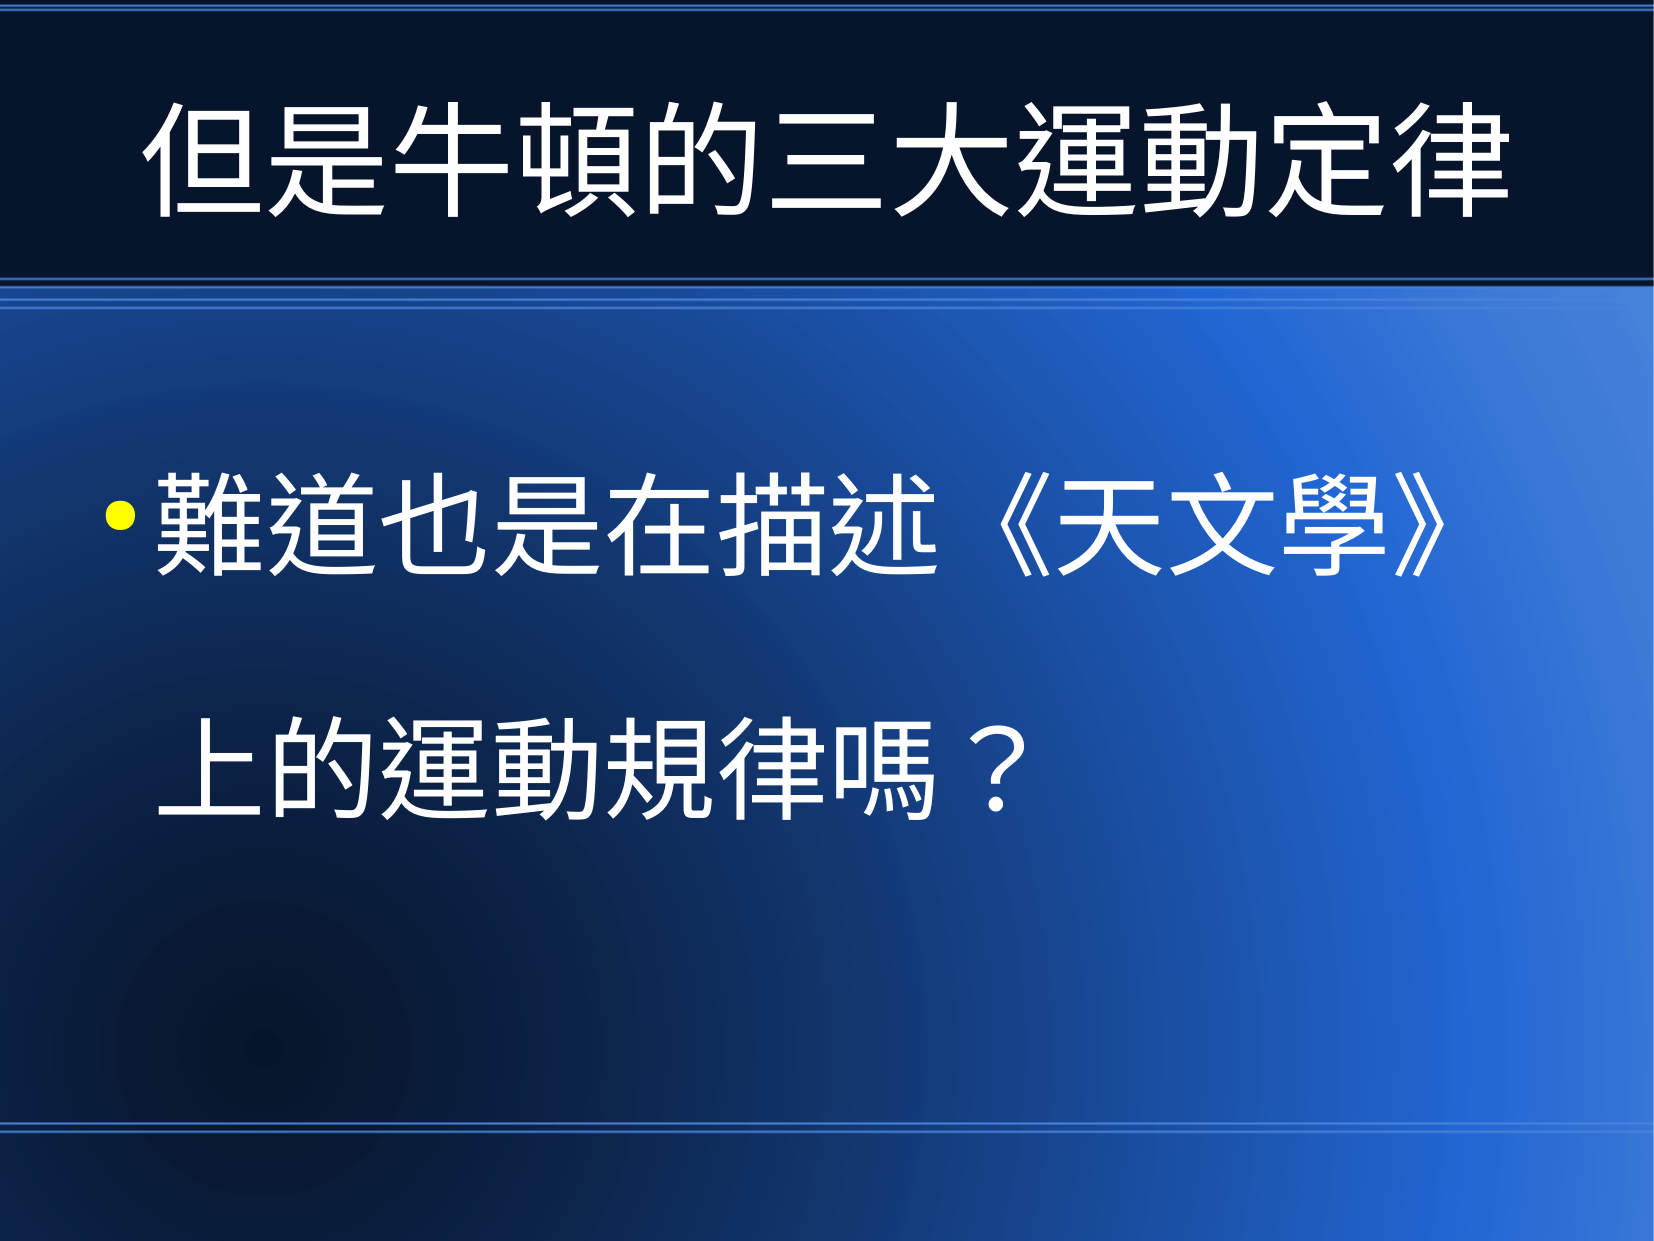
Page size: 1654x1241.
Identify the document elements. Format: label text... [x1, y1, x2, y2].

list 難道也是在描述《天文學》上的運動規律嗎？ [82, 355, 1571, 1241]
title 但是牛頓的三大運動定律 [82, 49, 1571, 257]
picture [0, 0, 1654, 1241]
